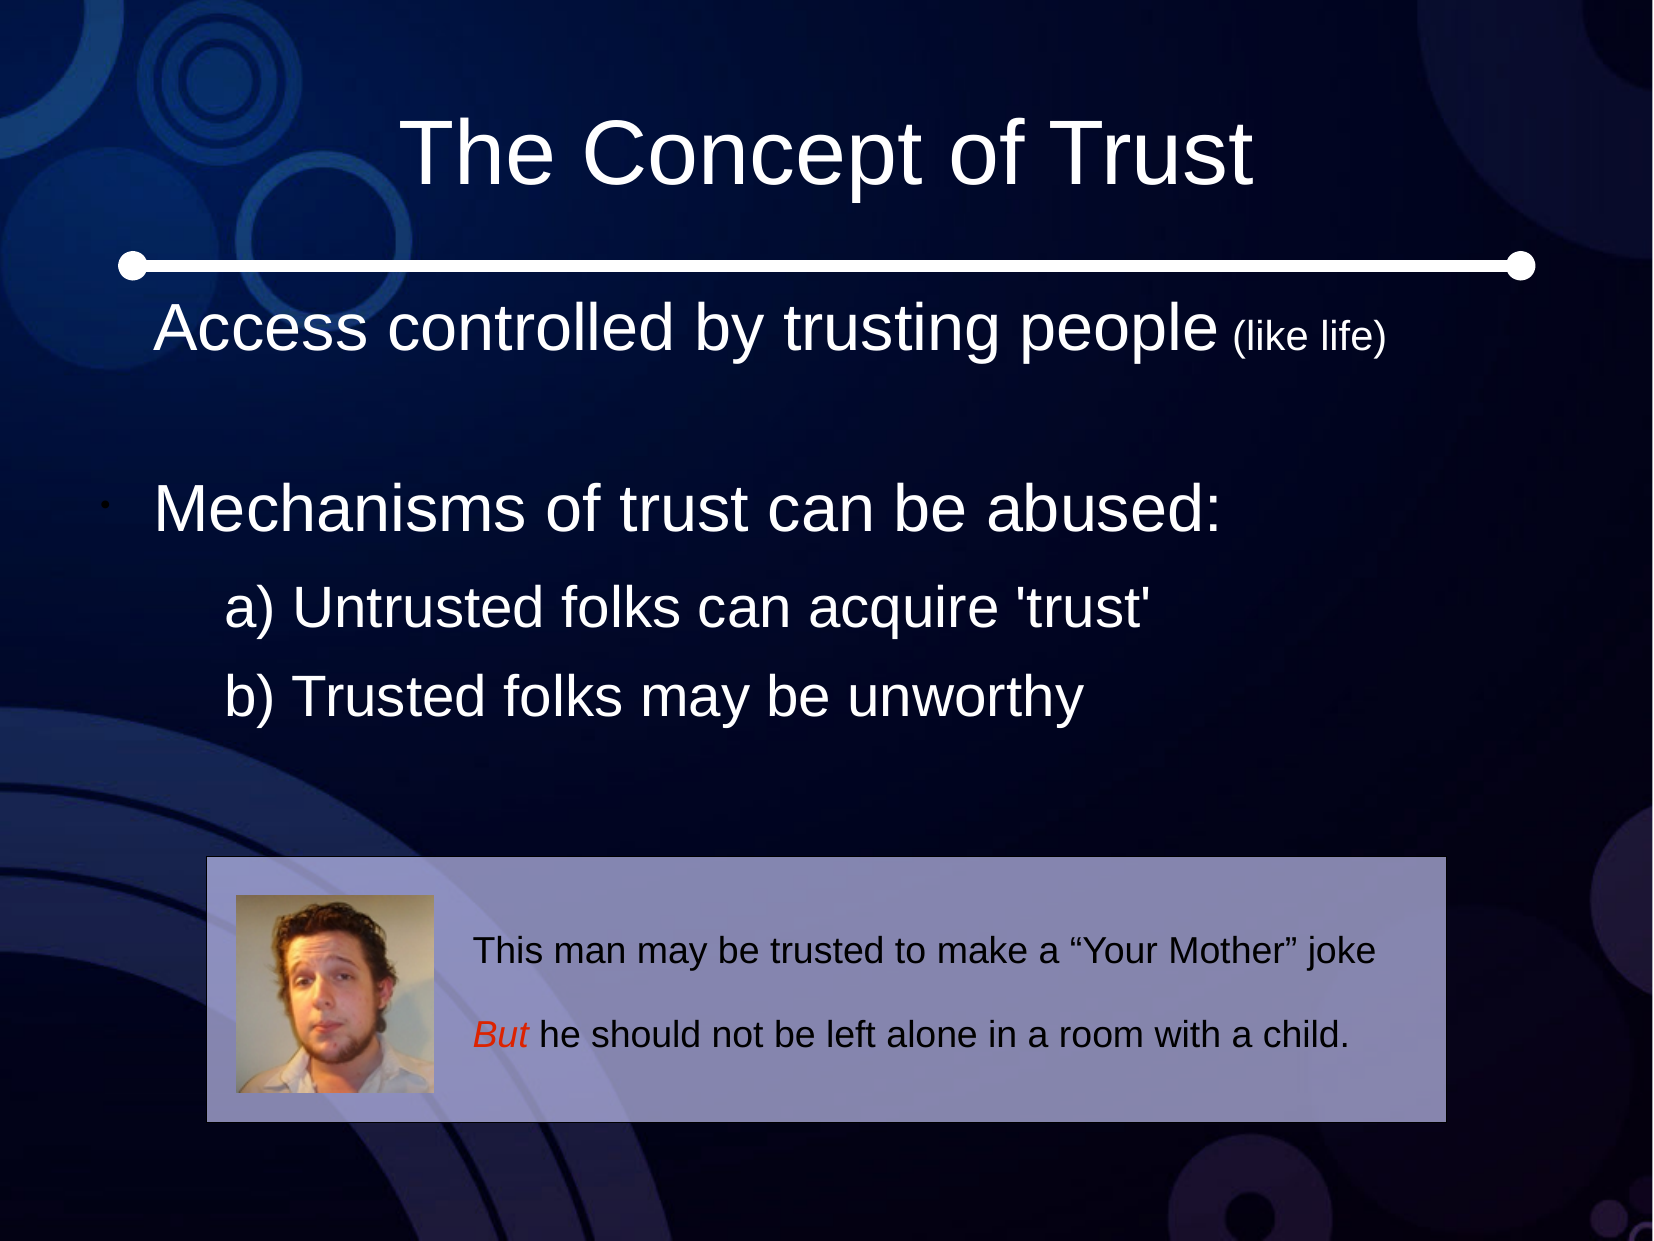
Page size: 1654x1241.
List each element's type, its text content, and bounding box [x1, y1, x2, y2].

text_box This man may be trusted to make a “Your Mother” joke But he should not be left alone in a room with a child. [457, 922, 1392, 1063]
text_box [206, 856, 1447, 1123]
picture [0, 0, 1653, 1241]
list Access controlled by trusting people (like life) Mechanisms of trust can be abused: a) Untrusted folks can acquire 'trust' b) Trusted folks may be unworthy [82, 290, 1571, 1094]
title The Concept of Trust [82, 56, 1571, 250]
